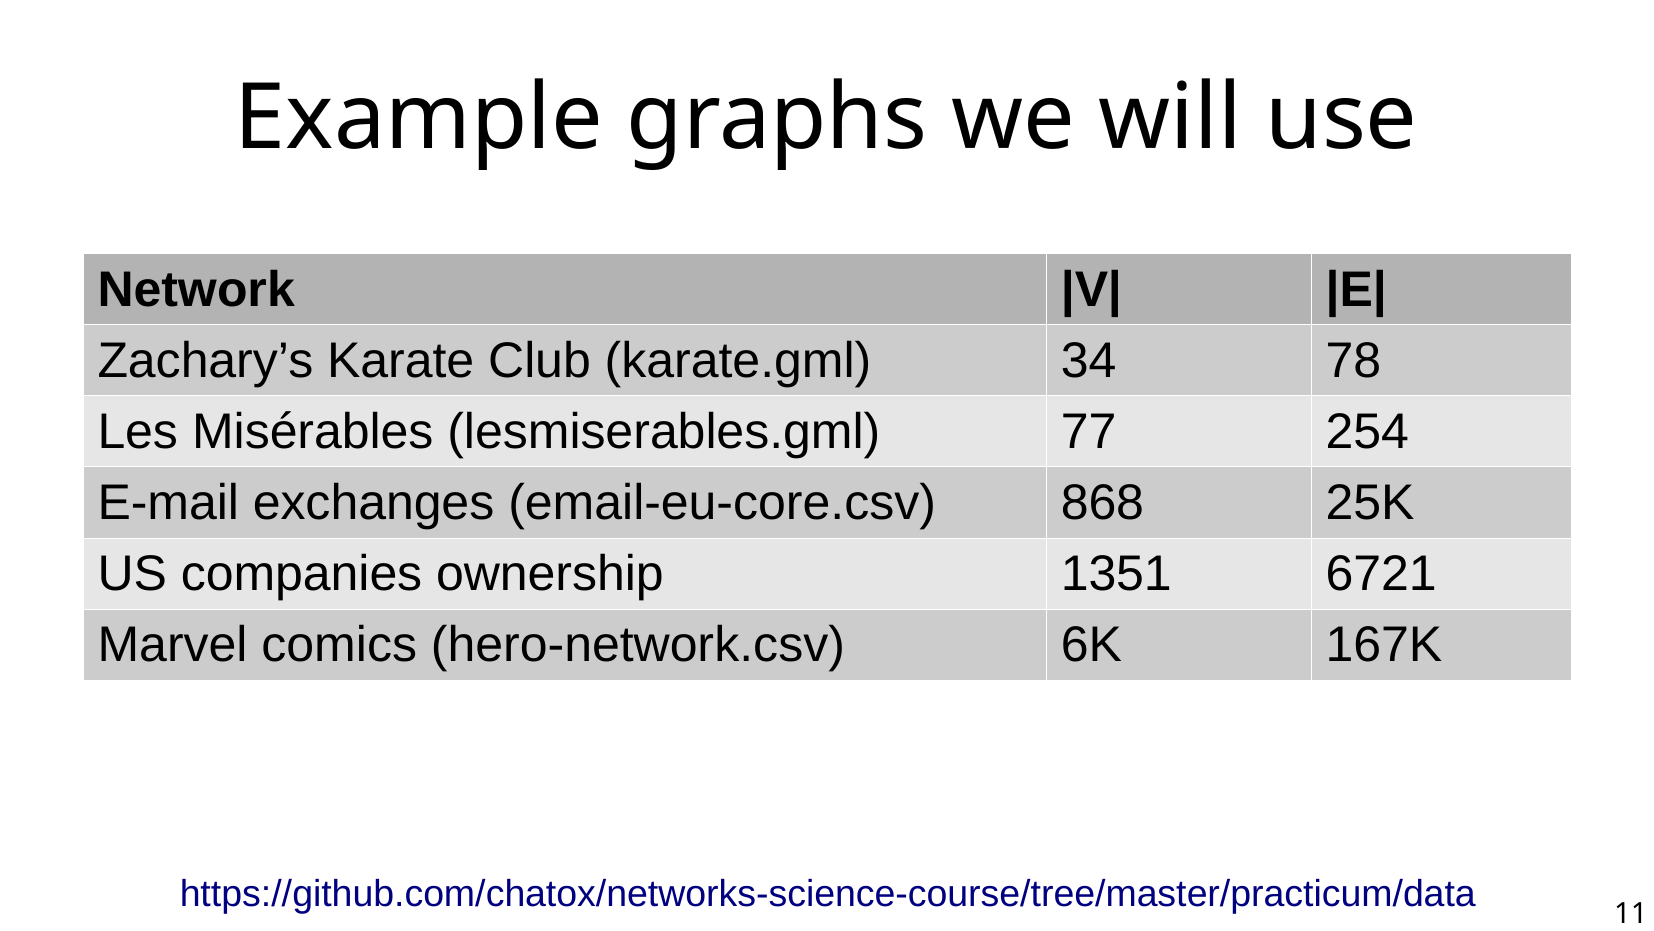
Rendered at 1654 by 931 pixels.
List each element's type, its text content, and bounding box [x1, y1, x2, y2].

table_cell Zachary’s Karate Club (karate.gml) [84, 325, 1046, 395]
table_cell Marvel comics (hero-network.csv) [84, 610, 1046, 680]
table_cell 25K [1312, 467, 1571, 538]
table_cell 254 [1312, 396, 1571, 466]
table_cell 868 [1047, 467, 1311, 538]
table_cell 167K [1312, 610, 1571, 680]
table_header Network [84, 254, 1046, 324]
table_cell E-mail exchanges (email-eu-core.csv) [84, 467, 1046, 538]
table_cell 34 [1047, 325, 1311, 395]
table_cell 6K [1047, 610, 1311, 680]
table_cell 6721 [1312, 539, 1571, 609]
table_cell US companies ownership [84, 539, 1046, 609]
table_cell 78 [1312, 325, 1571, 395]
table_cell 77 [1047, 396, 1311, 466]
table_cell Les Misérables (lesmiserables.gml) [84, 396, 1046, 466]
title Example graphs we will use [82, 1, 1571, 226]
table_header |V| [1047, 254, 1311, 324]
table_cell 1351 [1047, 539, 1311, 609]
text_box https://github.com/chatox/networks-science-course/tree/master/practicum/data [165, 864, 1492, 922]
table_header |E| [1312, 254, 1571, 324]
